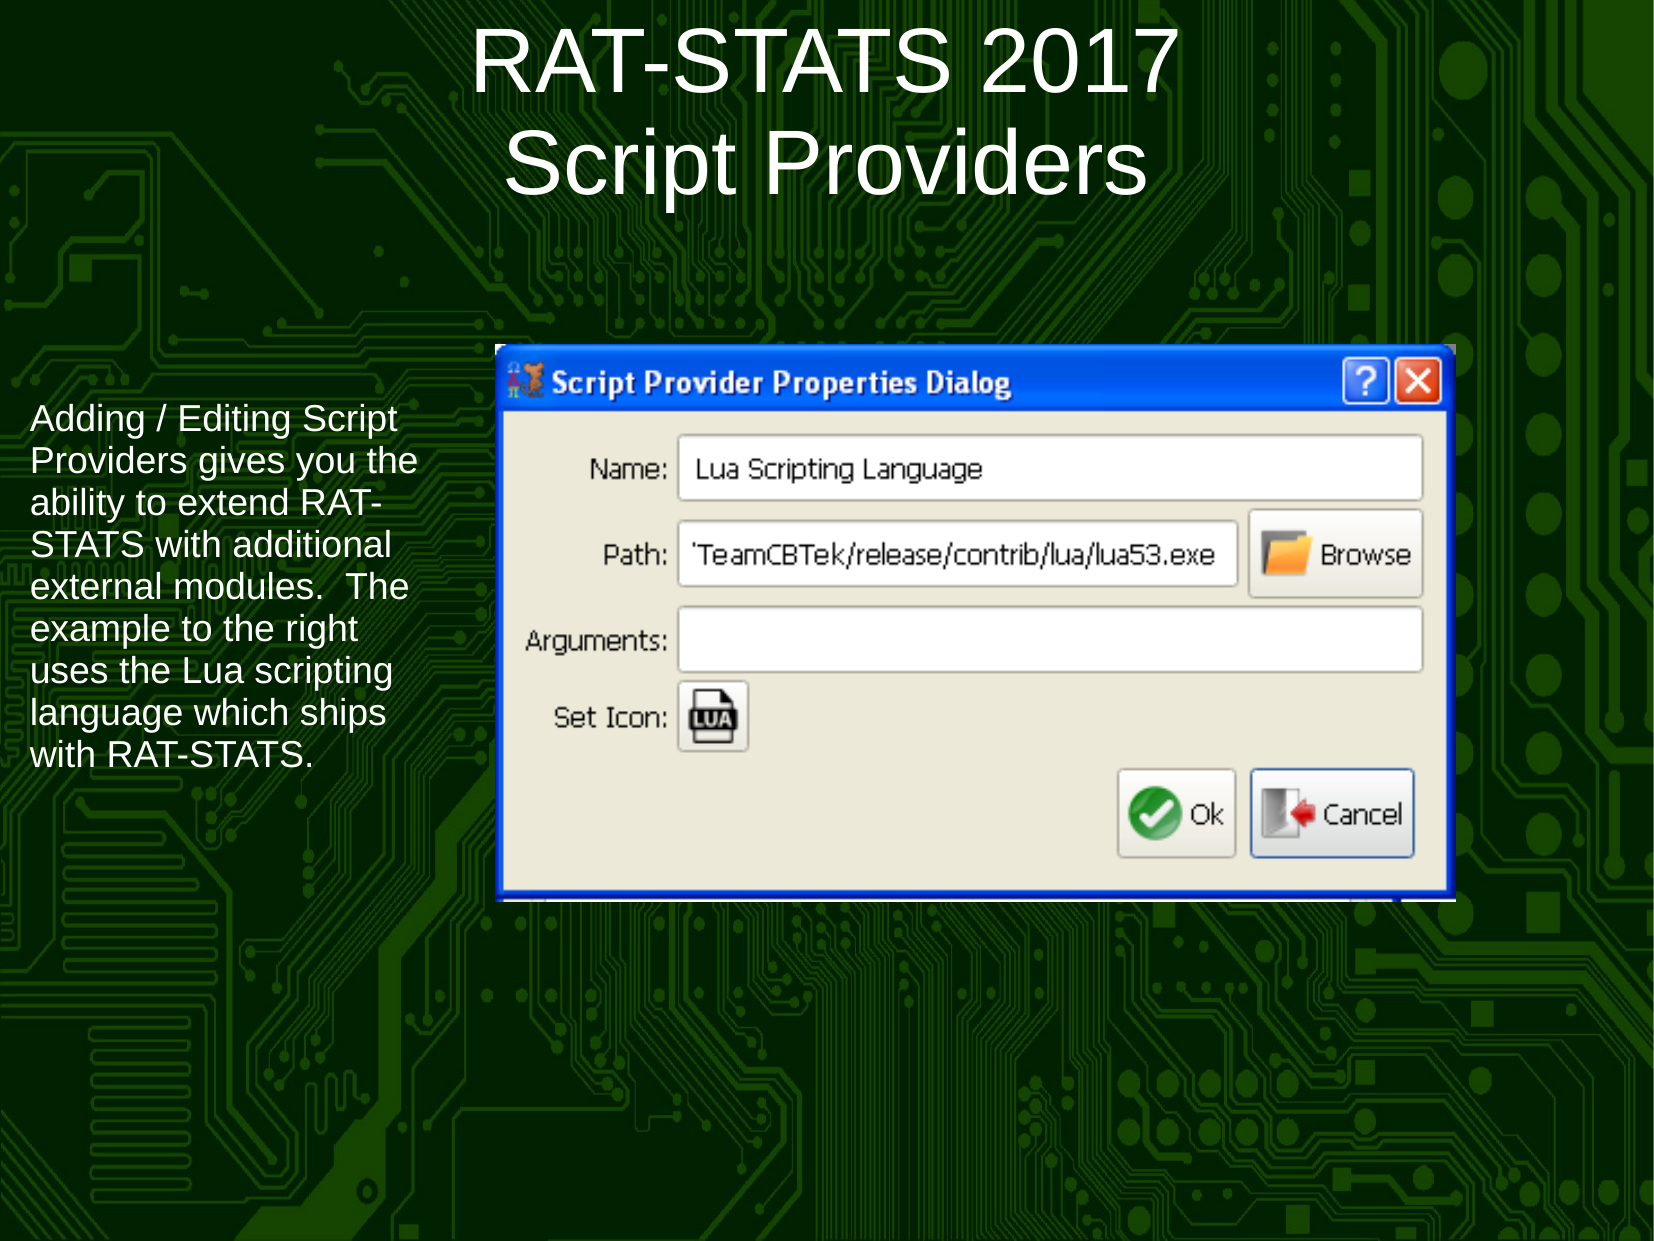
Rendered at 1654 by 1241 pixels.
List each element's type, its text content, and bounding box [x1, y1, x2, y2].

picture [0, 0, 1654, 1241]
title RAT-STATS 2017 Script Providers [82, 8, 1571, 216]
text_box Adding / Editing Script Providers gives you the ability to extend RAT-STATS with additional external modules. The example to the right uses the Lua scripting language which ships with RAT-STATS. [15, 390, 451, 783]
